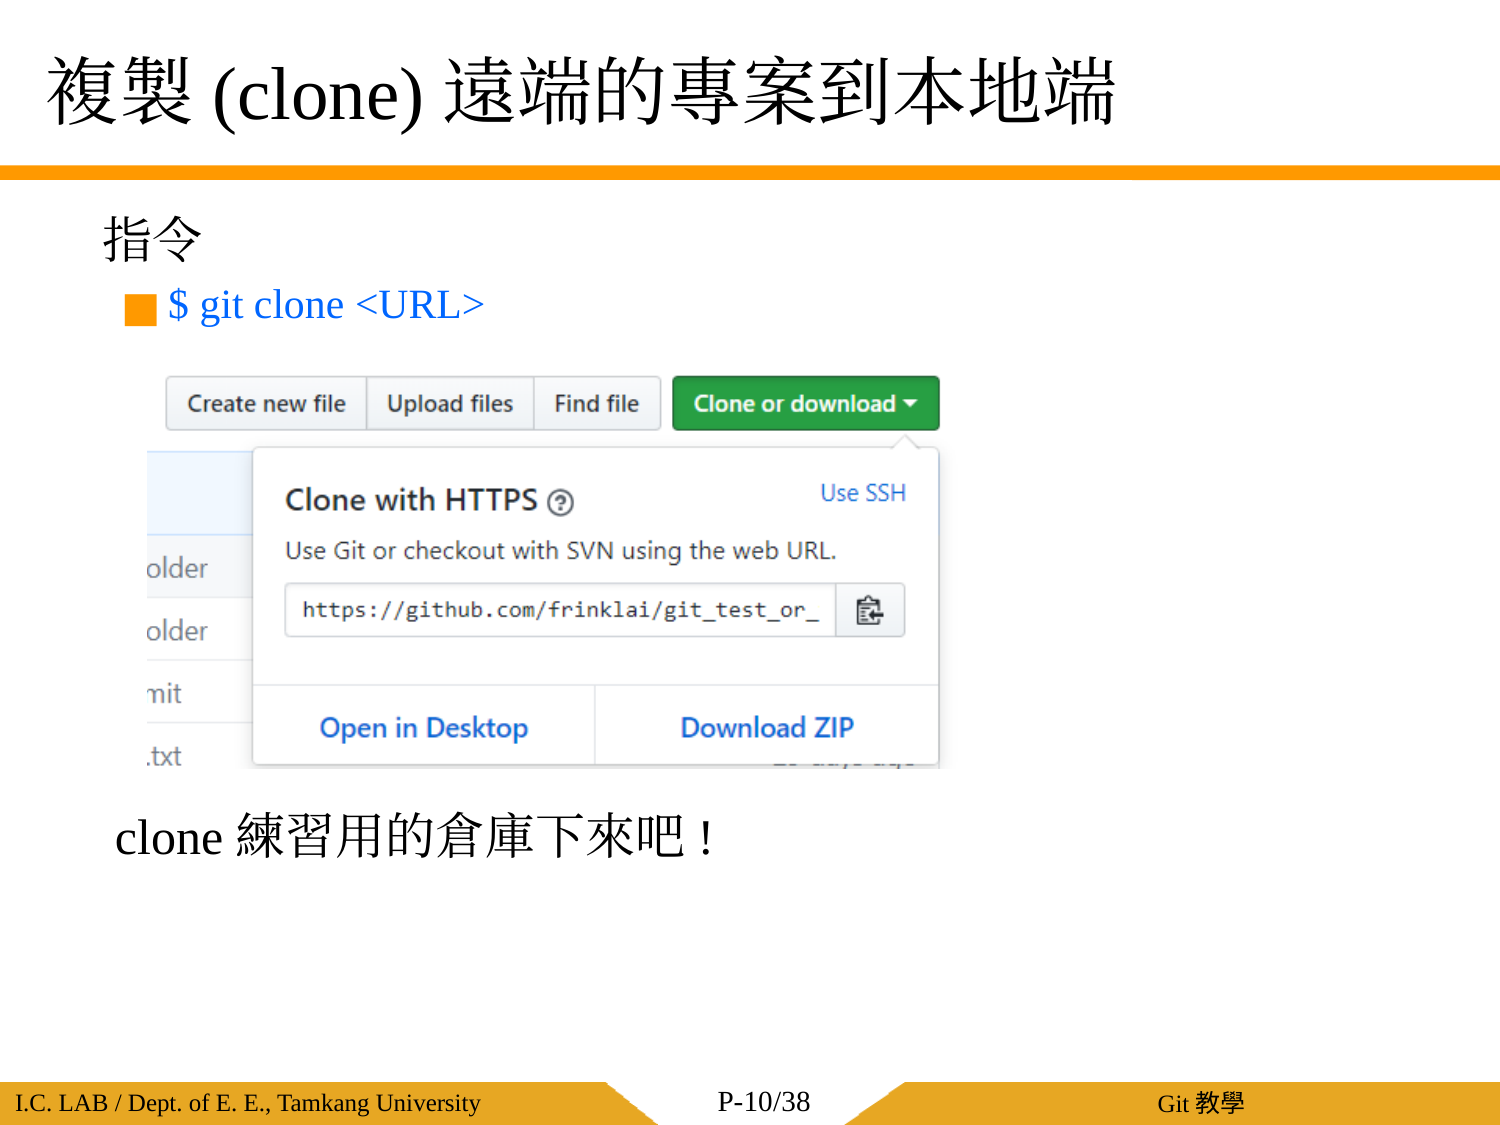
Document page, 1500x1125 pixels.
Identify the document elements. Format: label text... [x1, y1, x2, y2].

list 指令 $ git clone <URL> clone練習用的倉庫下來吧! [31, 201, 1469, 1076]
picture [0, 1082, 658, 1125]
title 複製(clone)遠端的專案到本地端 [29, 19, 1459, 161]
picture [147, 373, 962, 769]
picture [842, 1082, 1500, 1125]
